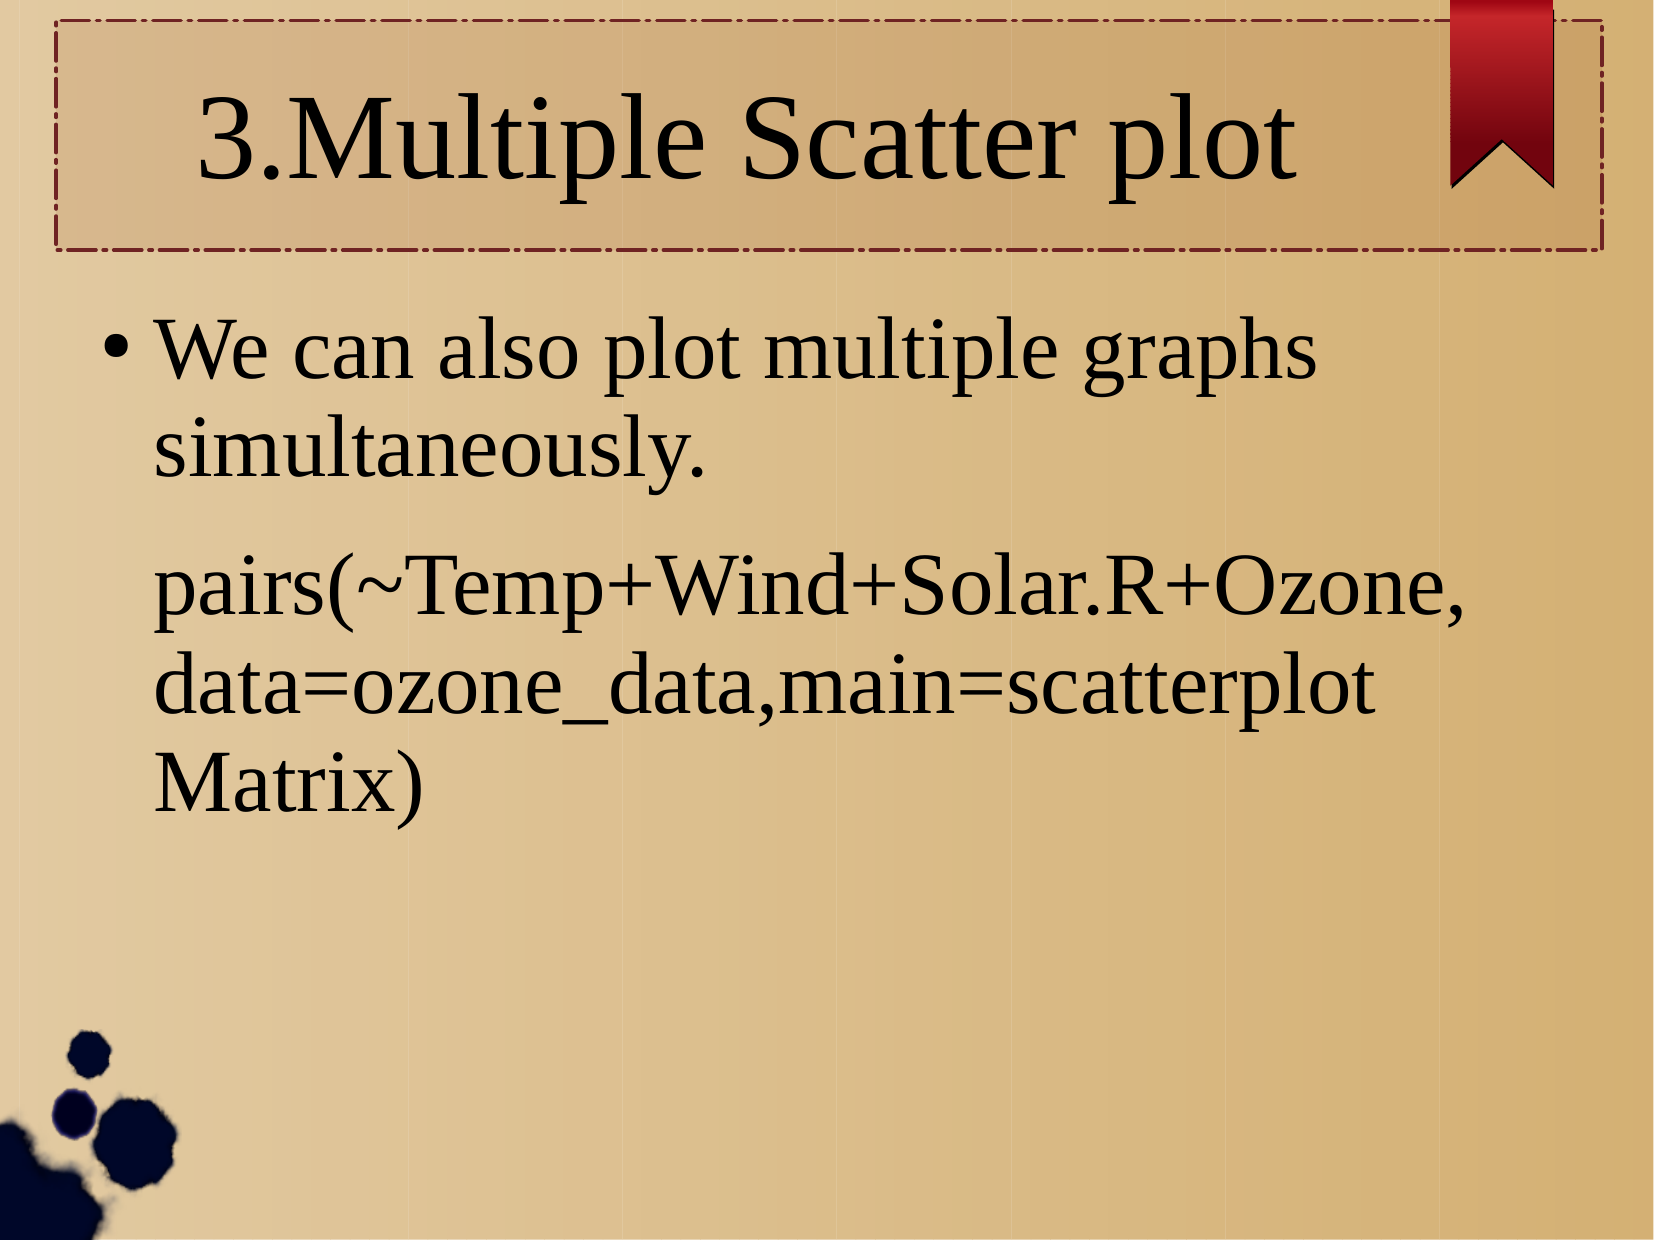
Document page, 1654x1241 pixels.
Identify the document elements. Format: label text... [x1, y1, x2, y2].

title 3.Multiple Scatter plot [82, 47, 1412, 229]
list We can also plot multiple graphs simultaneously. pairs(~Temp+Wind+Solar.R+Ozone, data=ozone_data,main=scatterplot Matrix) [82, 299, 1571, 1019]
